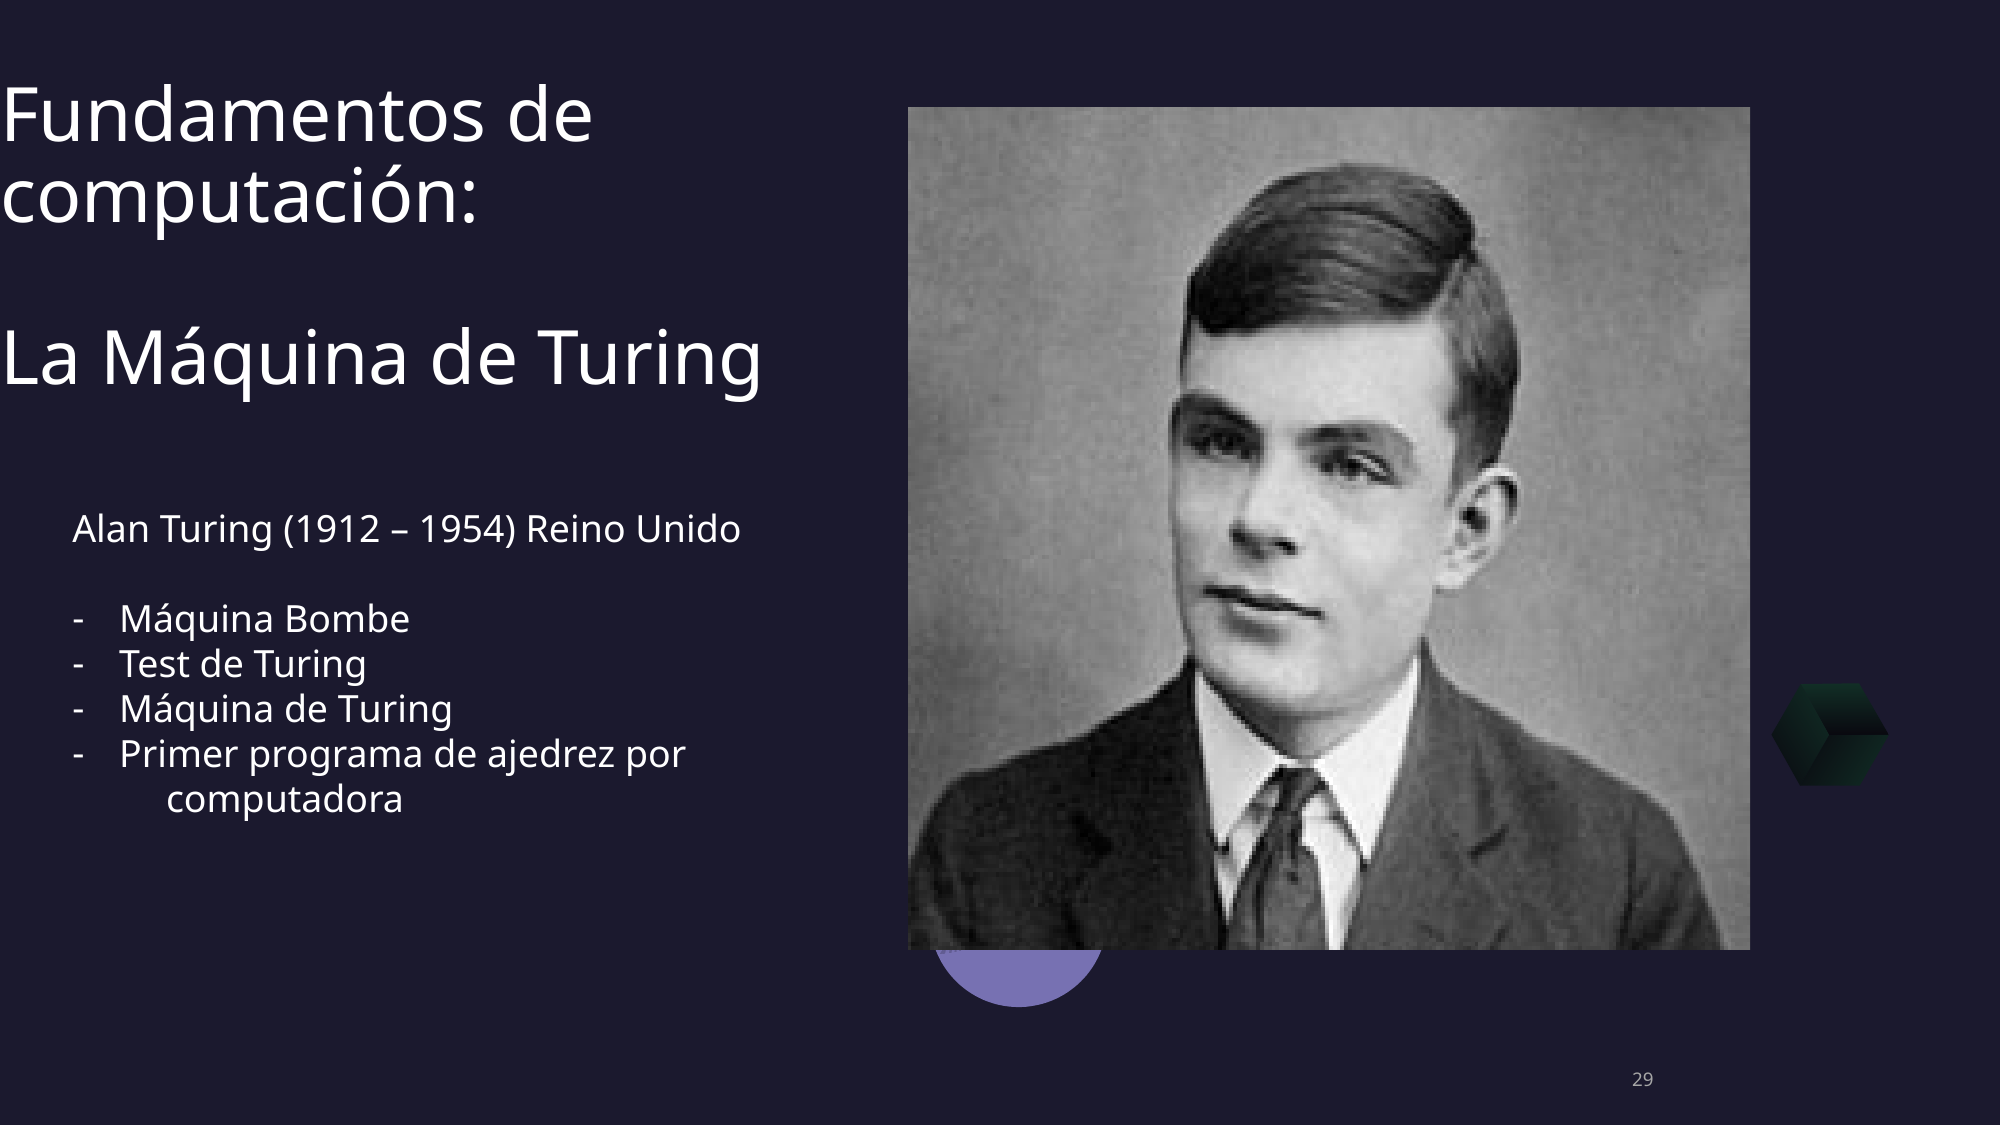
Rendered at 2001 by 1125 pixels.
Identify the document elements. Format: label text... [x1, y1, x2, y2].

text_box [1632, 1067, 1910, 1093]
picture [908, 107, 1751, 950]
title Fundamentos de computación: La Máquina de Turing [0, 40, 866, 401]
text_box Alan Turing (1912 – 1954) Reino Unido Máquina Bombe Test de Turing Máquina de Turing Primer programa de ajedrez por computadora [57, 497, 777, 831]
